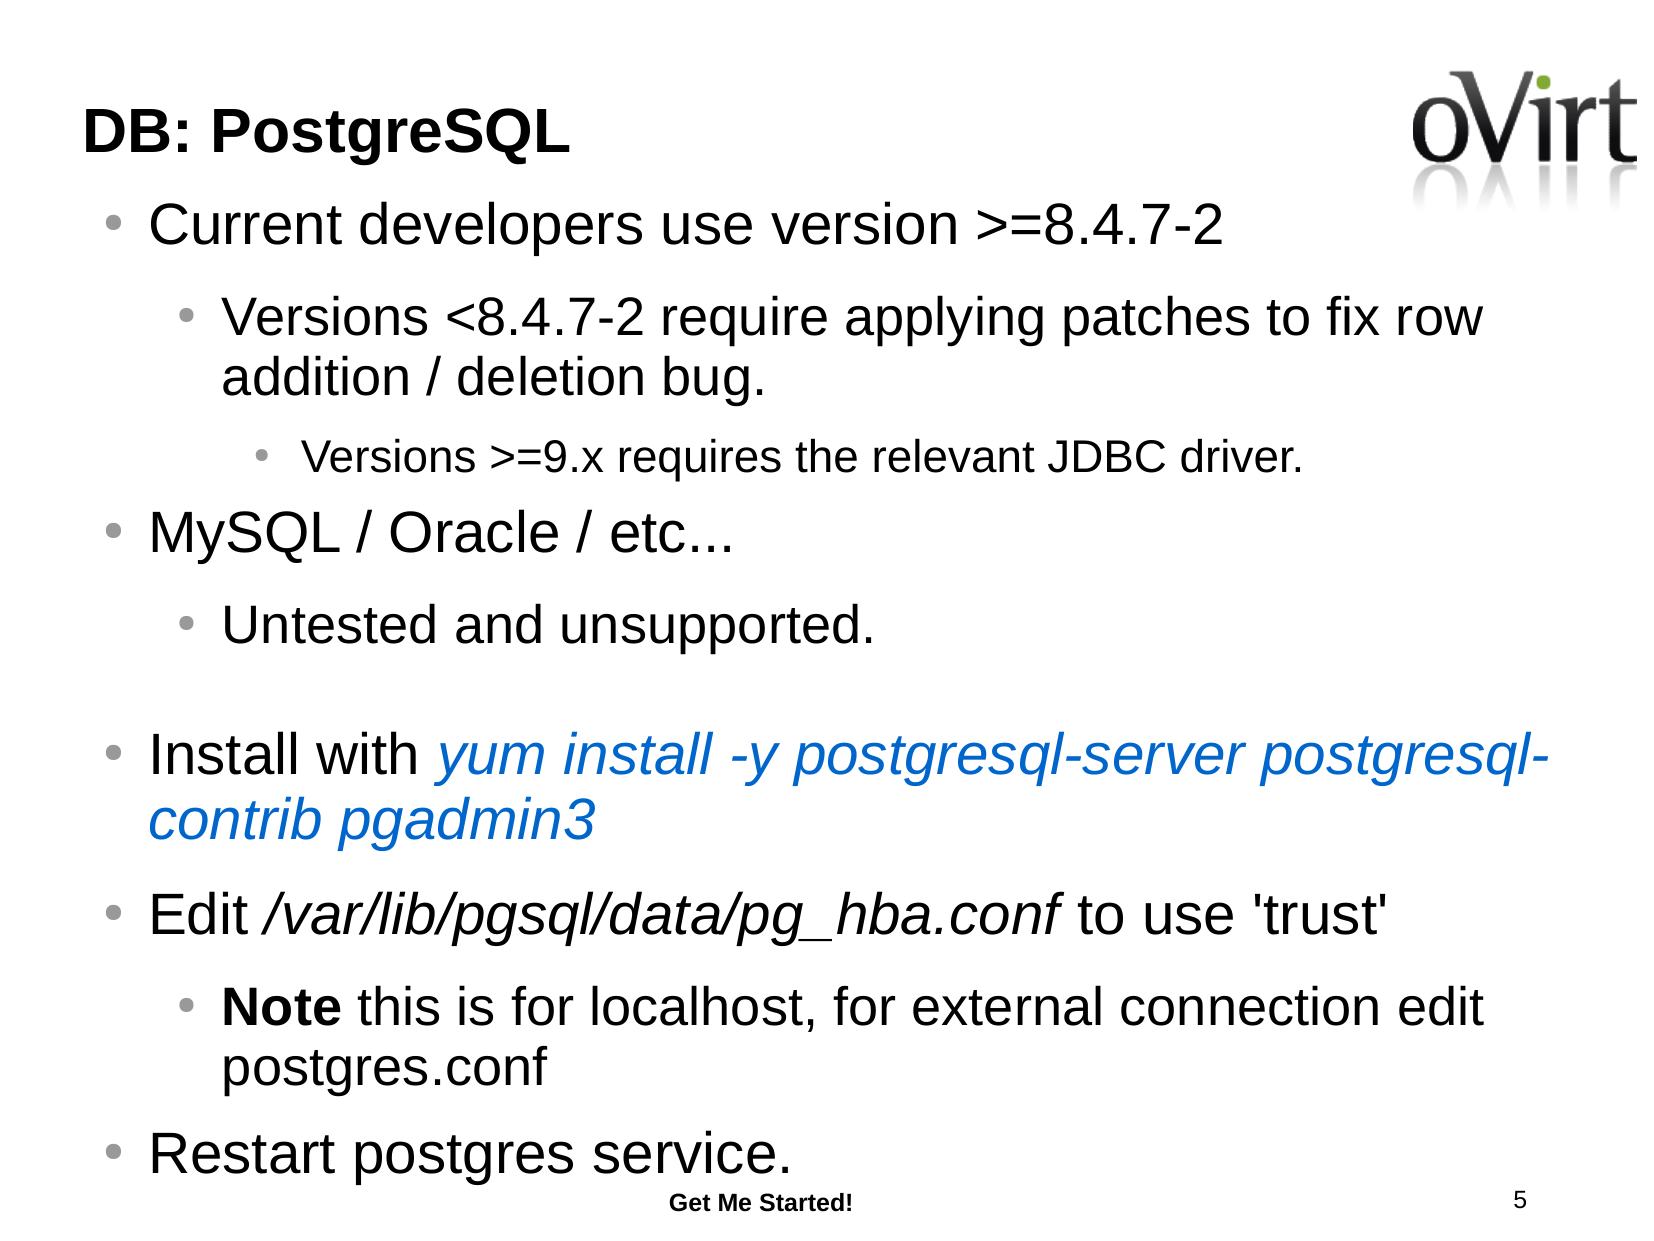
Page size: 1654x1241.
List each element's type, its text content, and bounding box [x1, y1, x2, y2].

picture [1413, 63, 1637, 212]
title DB: PostgreSQL [82, 37, 1303, 226]
list Current developers use version >=8.4.7-2 Versions <8.4.7-2 require applying patches to fix row addition / deletion bug. Versions >=9.x requires the relevant JDBC driver. MySQL / Oracle / etc... Untested and unsupported. Install with yum install -y postgresql-server postgresql-contrib pgadmin3 Edit /var/lib/pgsql/data/pg_hba.conf to use 'trust' Note this is for localhost, for external connection edit postgres.conf Restart postgres service. [88, 191, 1577, 1187]
